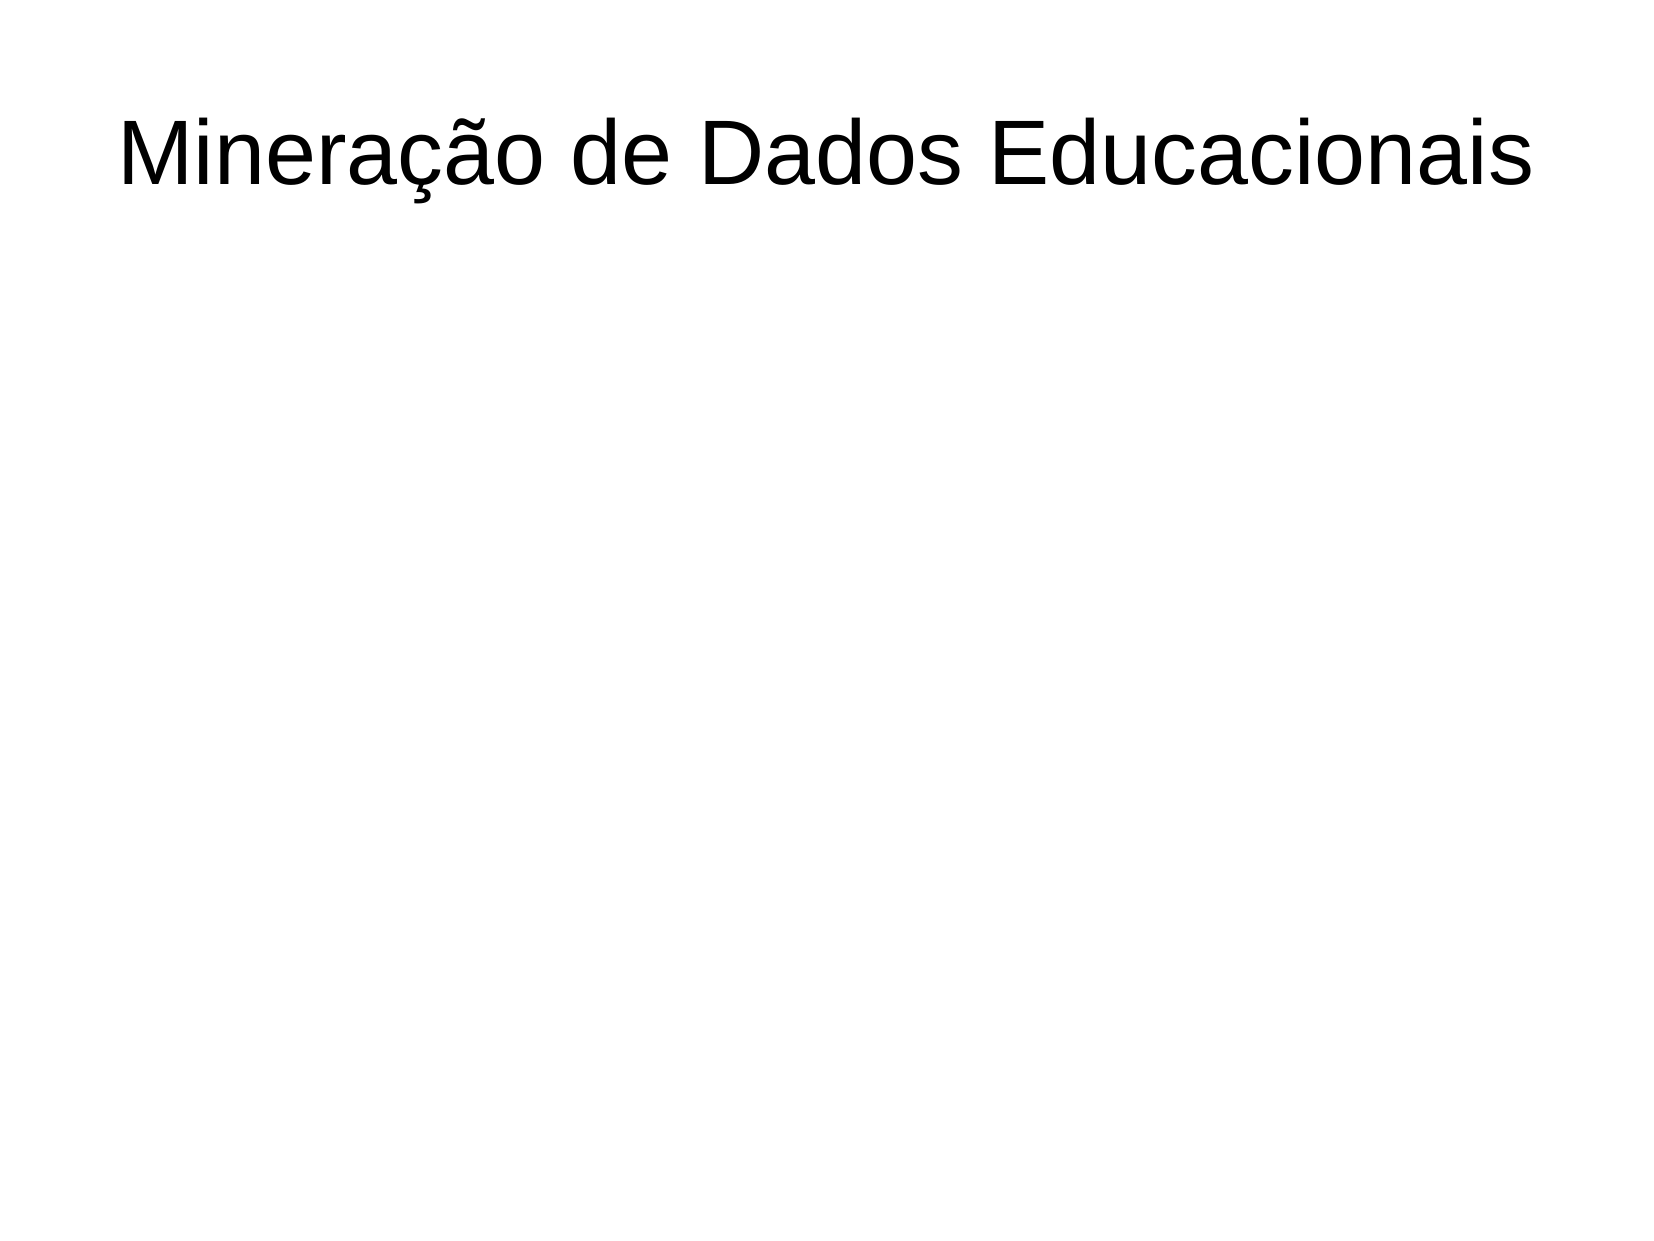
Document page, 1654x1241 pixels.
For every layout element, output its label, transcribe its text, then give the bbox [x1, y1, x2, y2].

title Mineração de Dados Educacionais [82, 49, 1571, 257]
